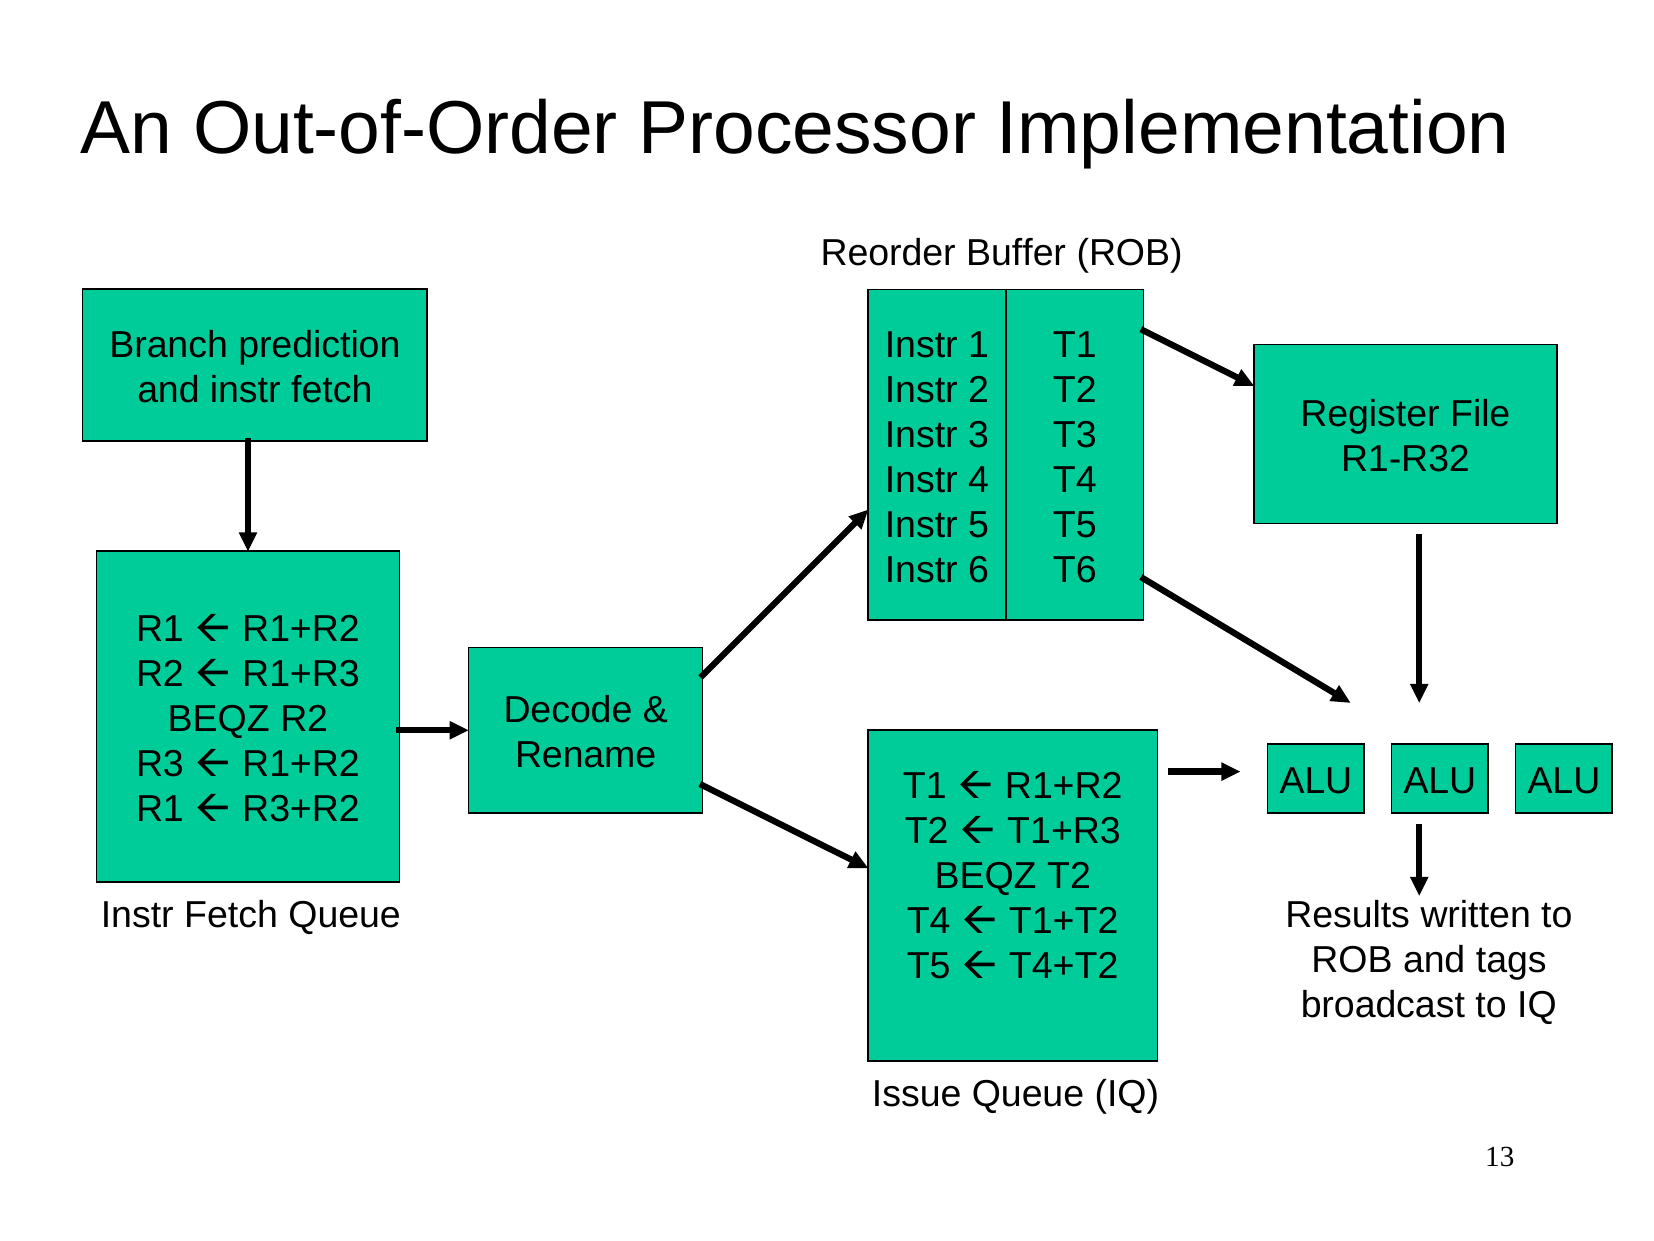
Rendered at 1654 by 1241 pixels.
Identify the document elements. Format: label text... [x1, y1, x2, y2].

text_box R1  R1+R2 R2  R1+R3 BEQZ R2 R3  R1+R2 R1  R3+R2 [96, 551, 400, 881]
text_box Instr 1 Instr 2 Instr 3 Instr 4 Instr 5 Instr 6 [868, 289, 1005, 621]
text_box Decode & Rename [468, 647, 703, 813]
text_box ALU [1515, 743, 1613, 813]
text_box Branch prediction and instr fetch [82, 289, 428, 441]
text_box ALU [1267, 743, 1365, 813]
text_box T1  R1+R2 T2  T1+R3 BEQZ T2 T4  T1+T2 T5  T4+T2 [868, 730, 1158, 1060]
text_box An Out-of-Order Processor Implementation [66, 71, 1526, 177]
text_box Register File R1-R32 [1253, 344, 1557, 524]
text_box Results written to ROB and tags broadcast to IQ [1270, 881, 1588, 1033]
text_box Instr Fetch Queue [85, 881, 416, 943]
text_box Issue Queue (IQ) [857, 1060, 1175, 1122]
text_box <number> [1184, 1129, 1530, 1213]
text_box Reorder Buffer (ROB) [805, 220, 1198, 281]
text_box T1 T2 T3 T4 T5 T6 [1005, 289, 1144, 621]
text_box ALU [1391, 743, 1489, 813]
